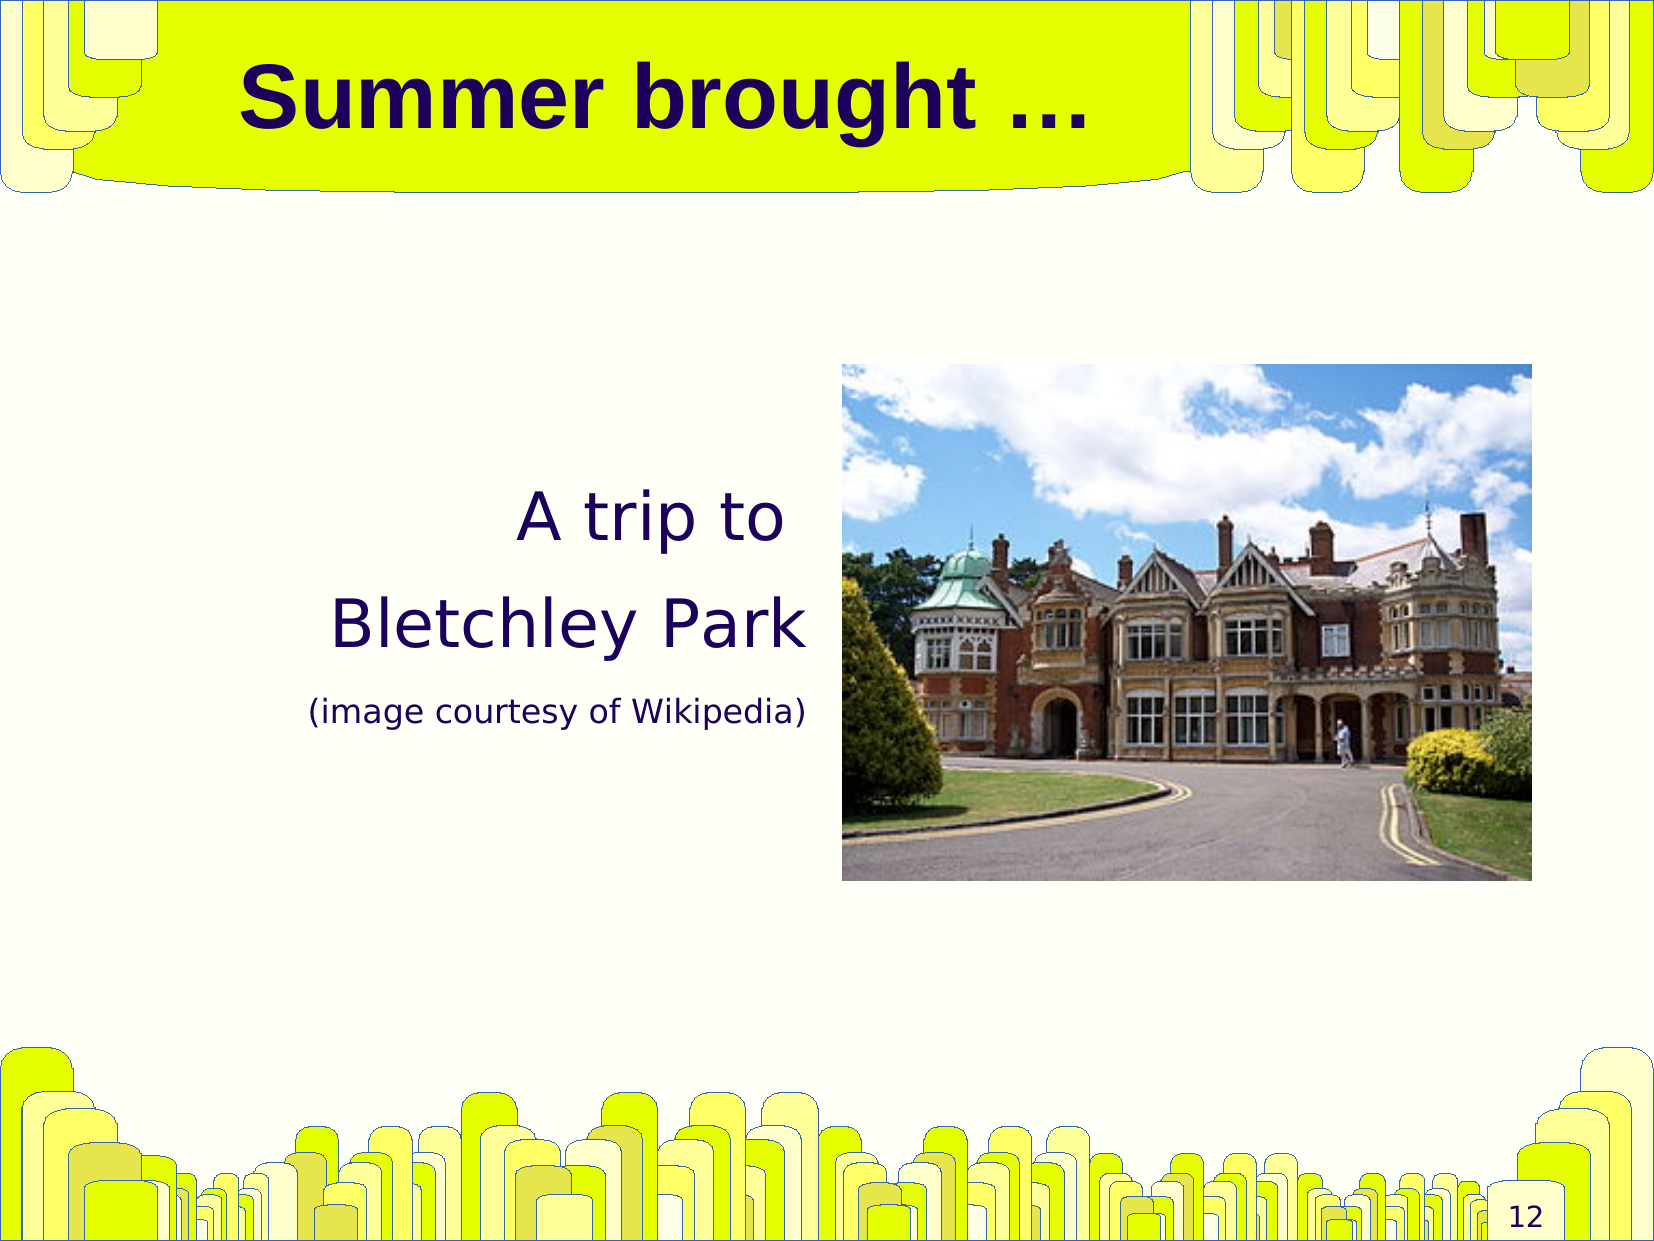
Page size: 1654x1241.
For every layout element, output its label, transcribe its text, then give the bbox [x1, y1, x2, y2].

list A trip to Bletchley Park (image courtesy of Wikipedia) [118, 263, 808, 983]
picture [842, 364, 1532, 881]
title Summer brought … [176, 22, 1158, 172]
